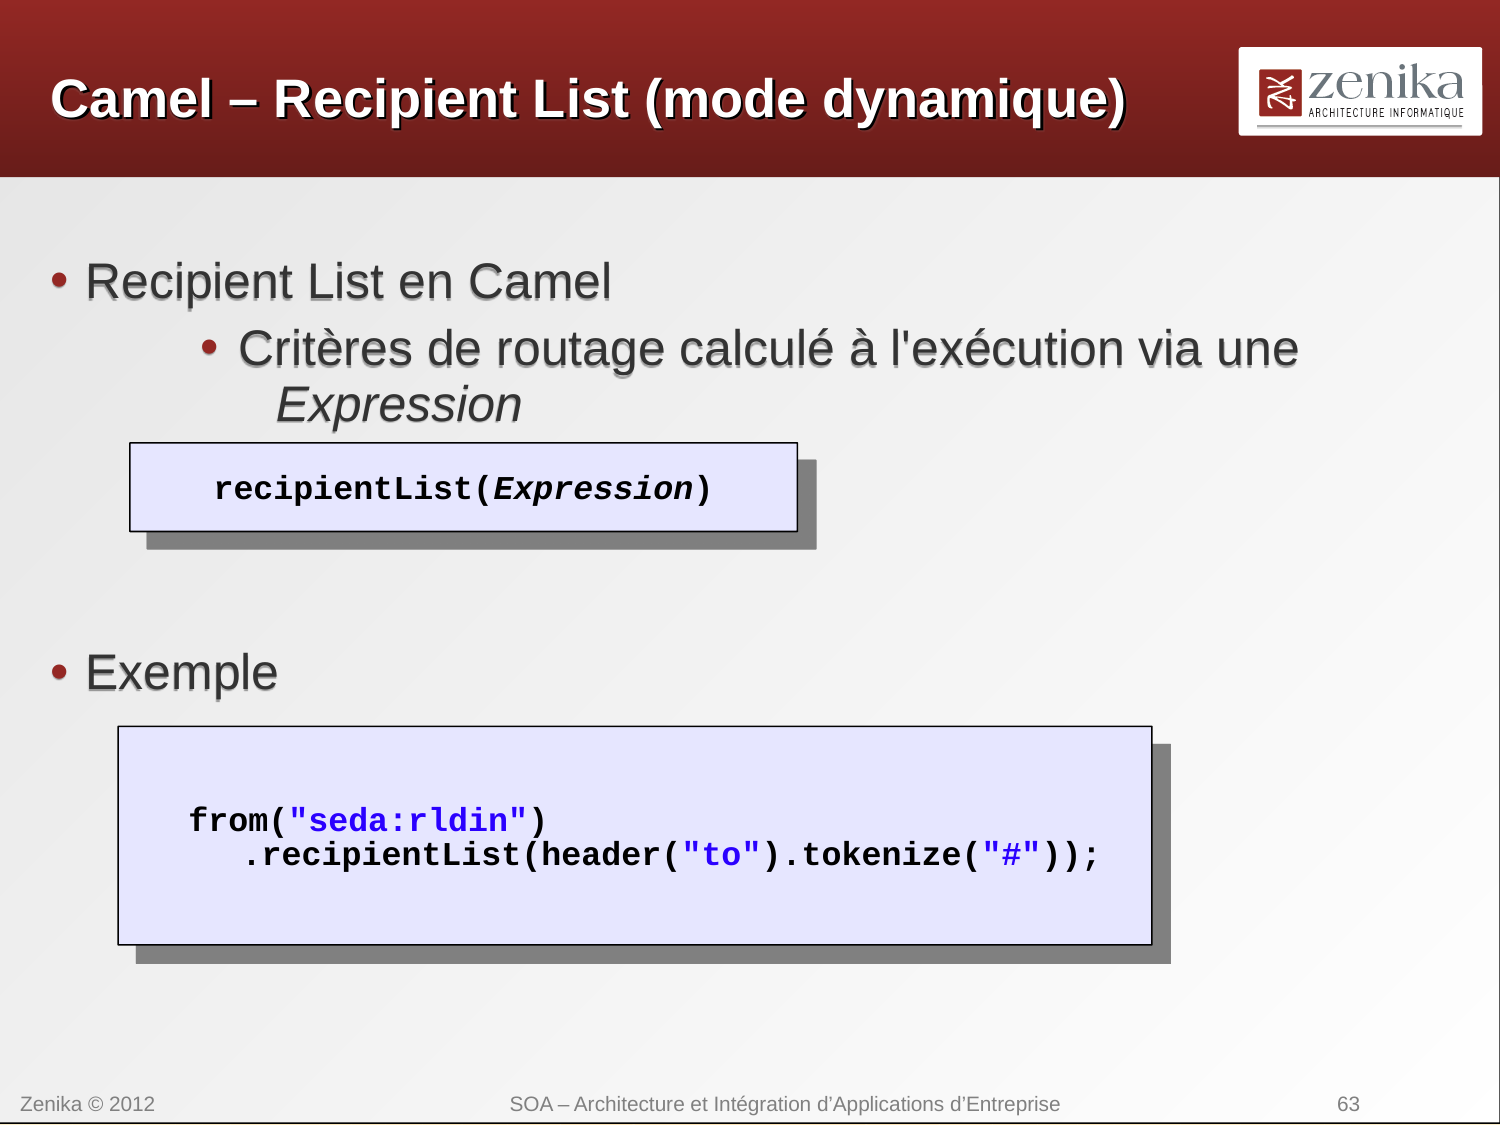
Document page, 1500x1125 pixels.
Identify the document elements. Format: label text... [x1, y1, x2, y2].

title Camel – Recipient List (mode dynamique) [50, 22, 1206, 172]
text_box from("seda:rldin") .recipientList(header("to").tokenize("#")); [118, 726, 1152, 945]
text_box recipientList(Expression) [129, 442, 798, 532]
subtitle Recipient List en Camel Critères de routage calculé à l'exécution via une Expression Exemple [50, 249, 1477, 1064]
